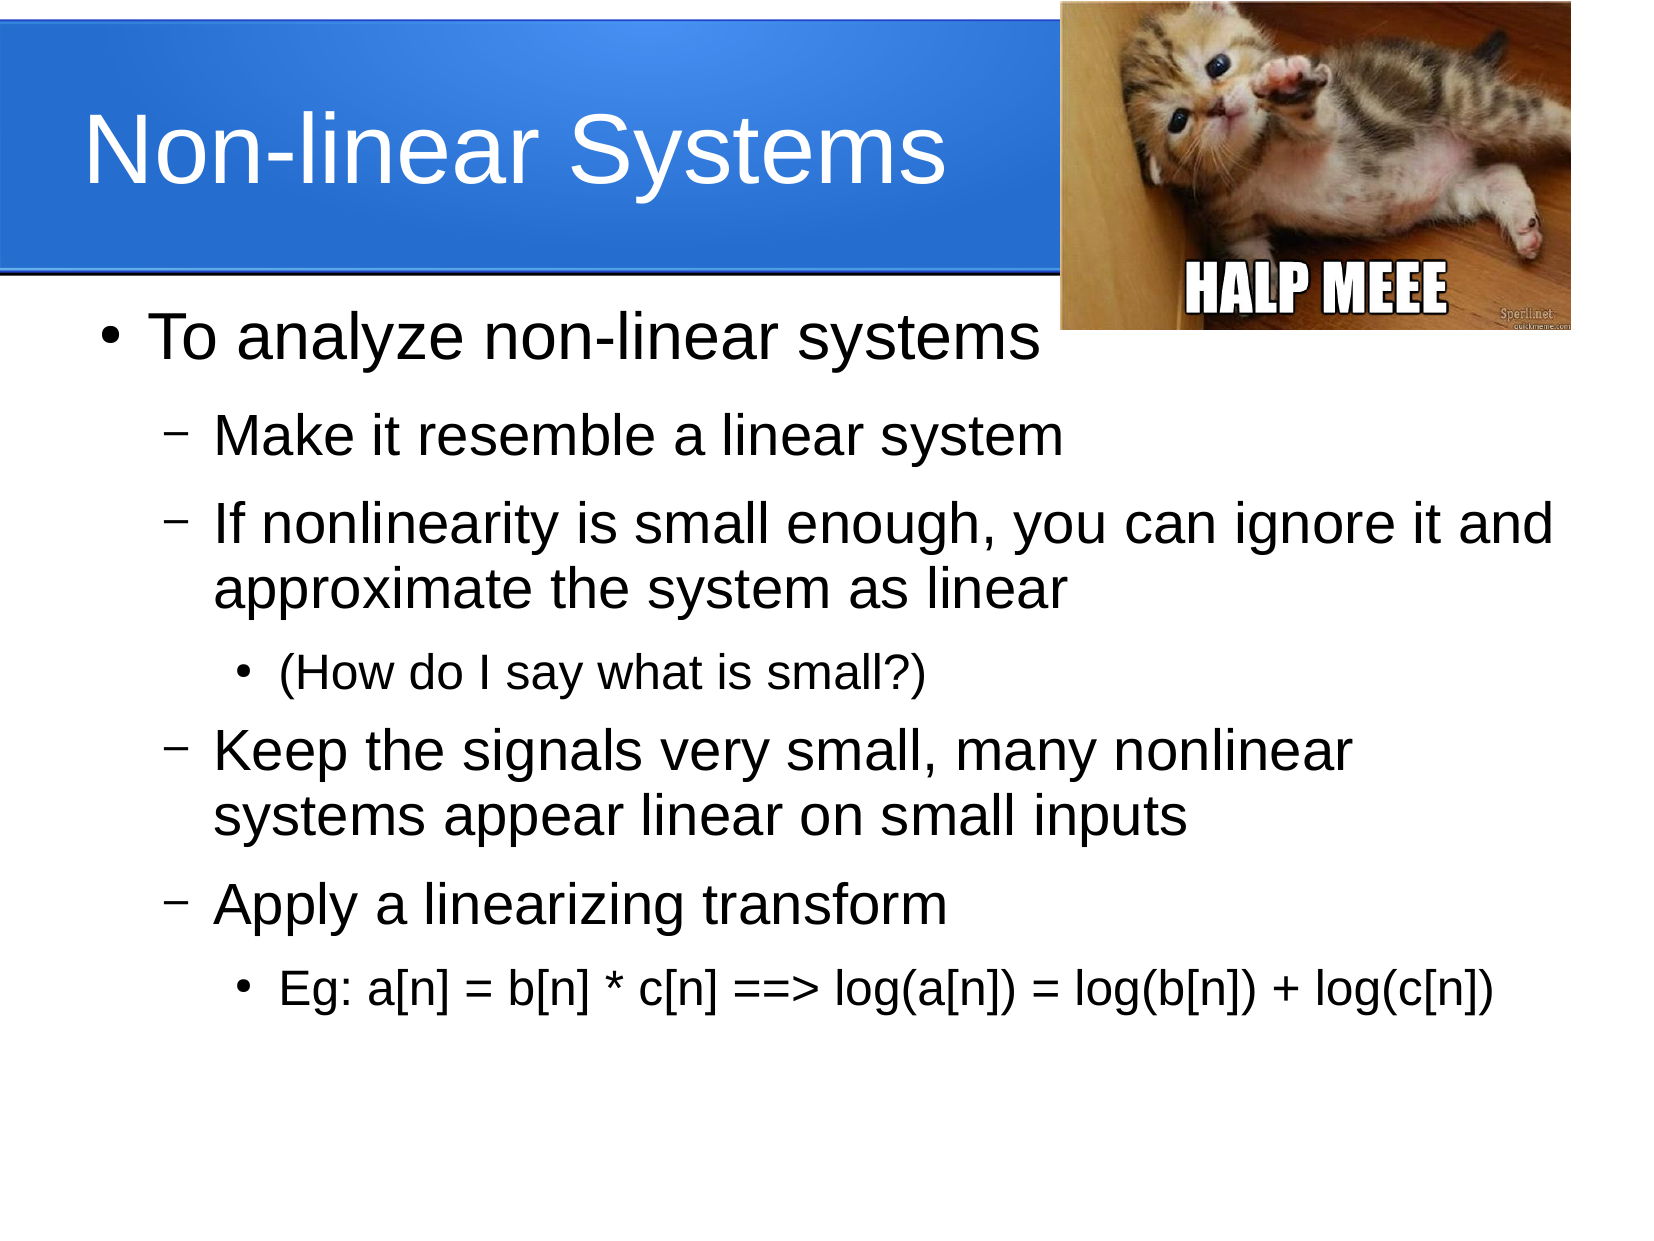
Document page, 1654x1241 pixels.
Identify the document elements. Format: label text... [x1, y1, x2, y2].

picture [1060, 1, 1571, 331]
list To analyze non-linear systems Make it resemble a linear system If nonlinearity is small enough, you can ignore it and approximate the system as linear (How do I say what is small?) Keep the signals very small, many nonlinear systems appear linear on small inputs Apply a linearizing transform Eg: a[n] = b[n] * c[n] ==> log(a[n]) = log(b[n]) + log(c[n]) [82, 299, 1571, 1019]
title Non-linear Systems [82, 47, 1060, 252]
